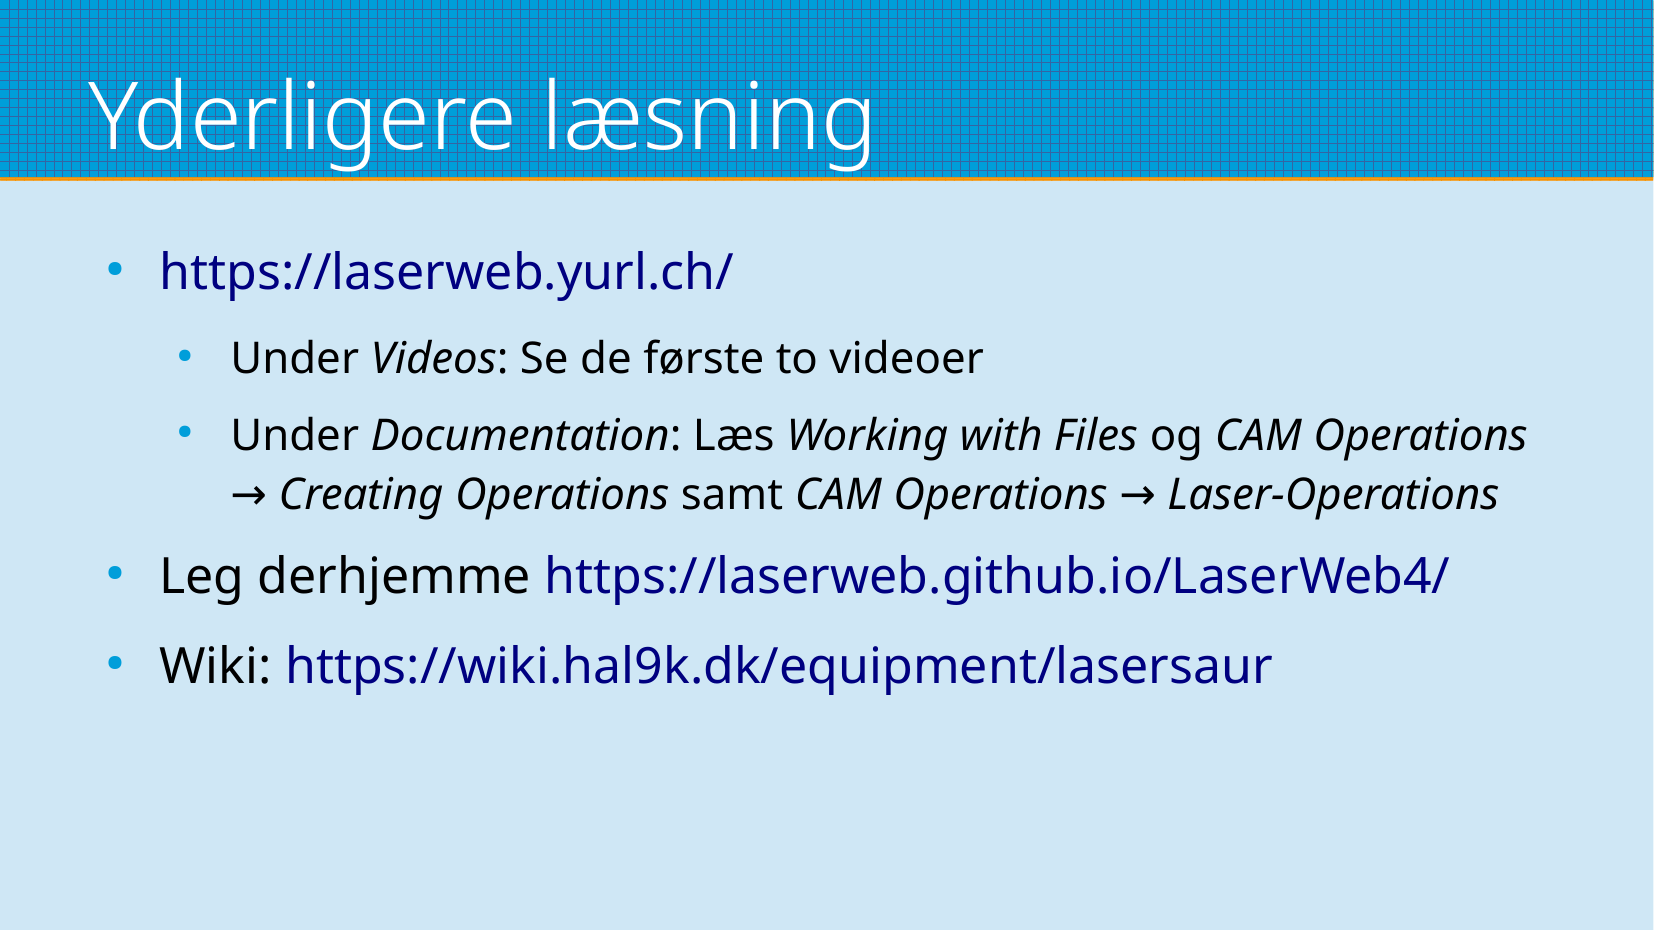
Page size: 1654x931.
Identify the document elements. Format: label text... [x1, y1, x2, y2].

list https://laserweb.yurl.ch/ Under Videos: Se de første to videoer Under Documentation: Læs Working with Files og CAM Operations → Creating Operations samt CAM Operations → Laser-Operations Leg derhjemme https://laserweb.github.io/LaserWeb4/ Wiki: https://wiki.hal9k.dk/equipment/lasersaur [88, 236, 1565, 813]
title Yderligere læsning [88, 14, 1565, 178]
